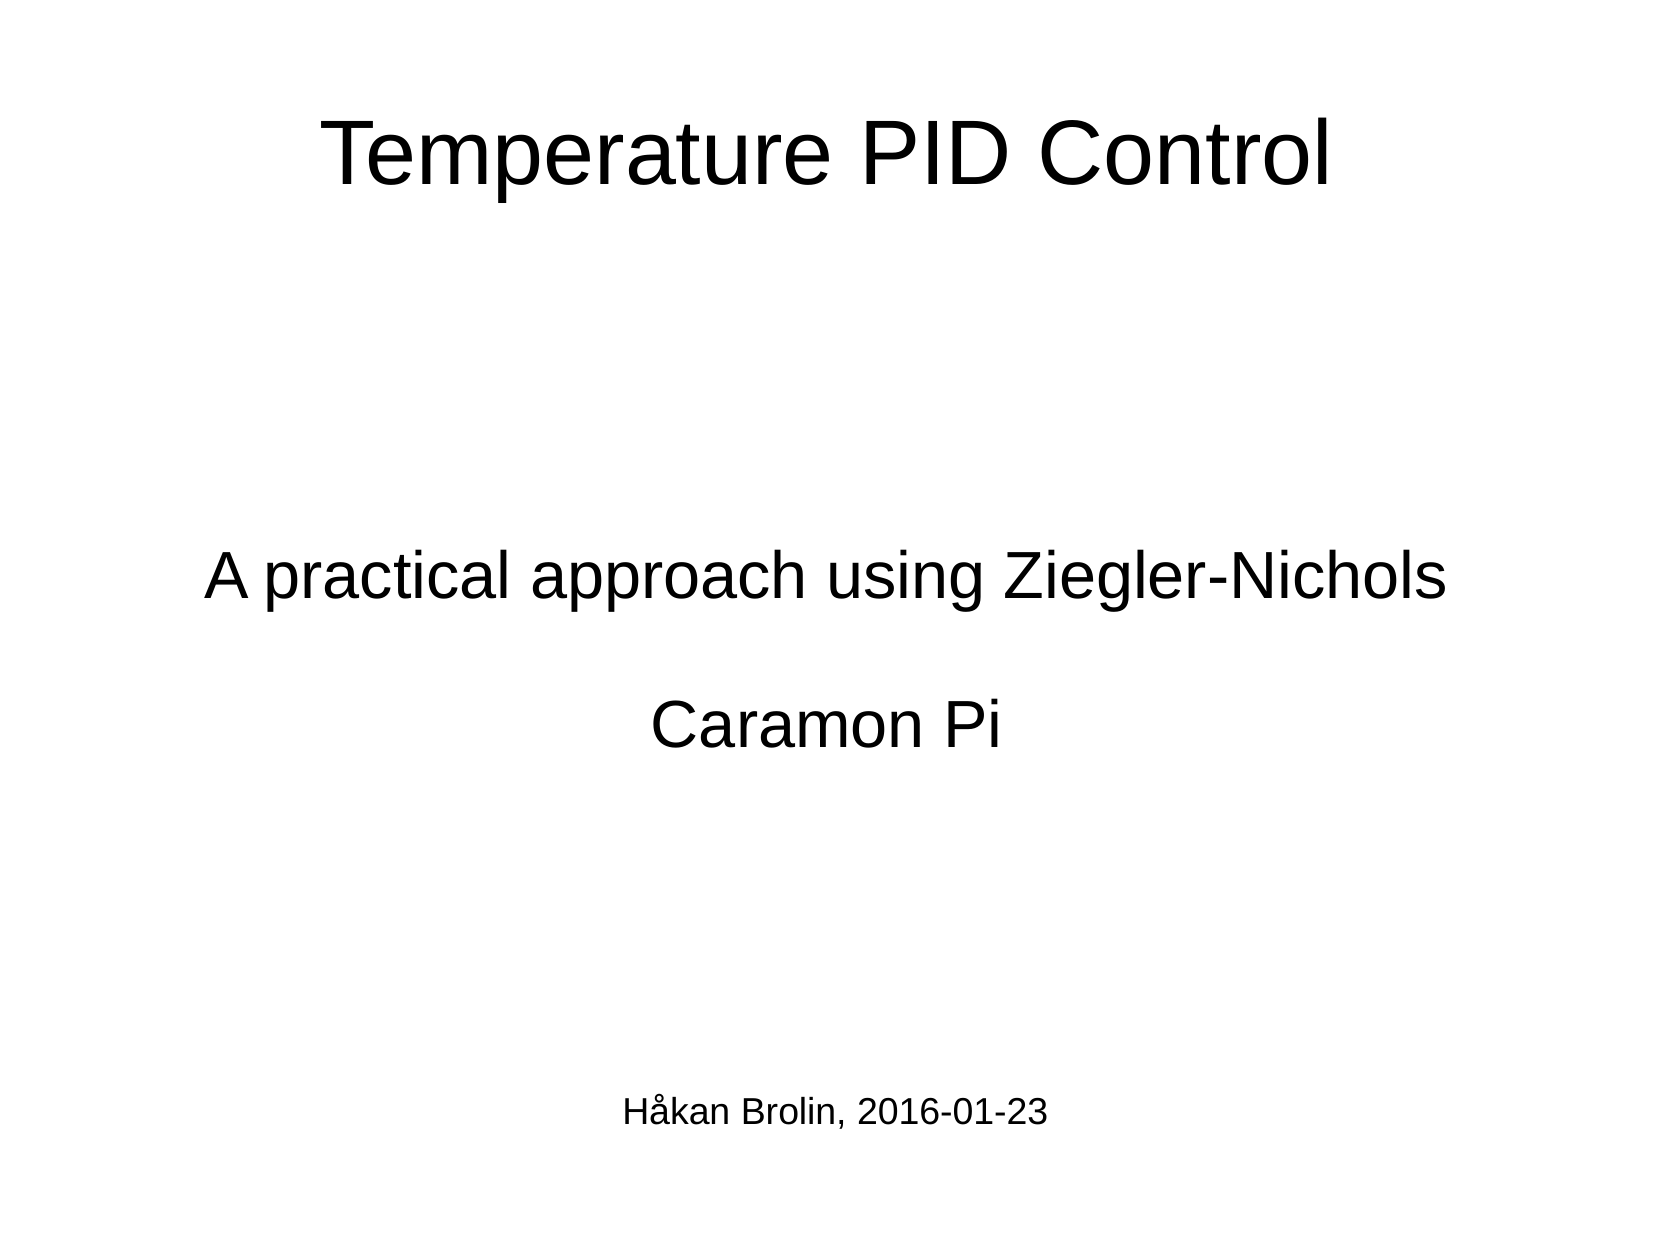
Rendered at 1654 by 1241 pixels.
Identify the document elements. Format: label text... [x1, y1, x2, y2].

text_box Håkan Brolin, 2016-01-23 [607, 1083, 1073, 1141]
subtitle A practical approach using Ziegler-Nichols Caramon Pi [82, 290, 1571, 1010]
title Temperature PID Control [82, 49, 1571, 257]
